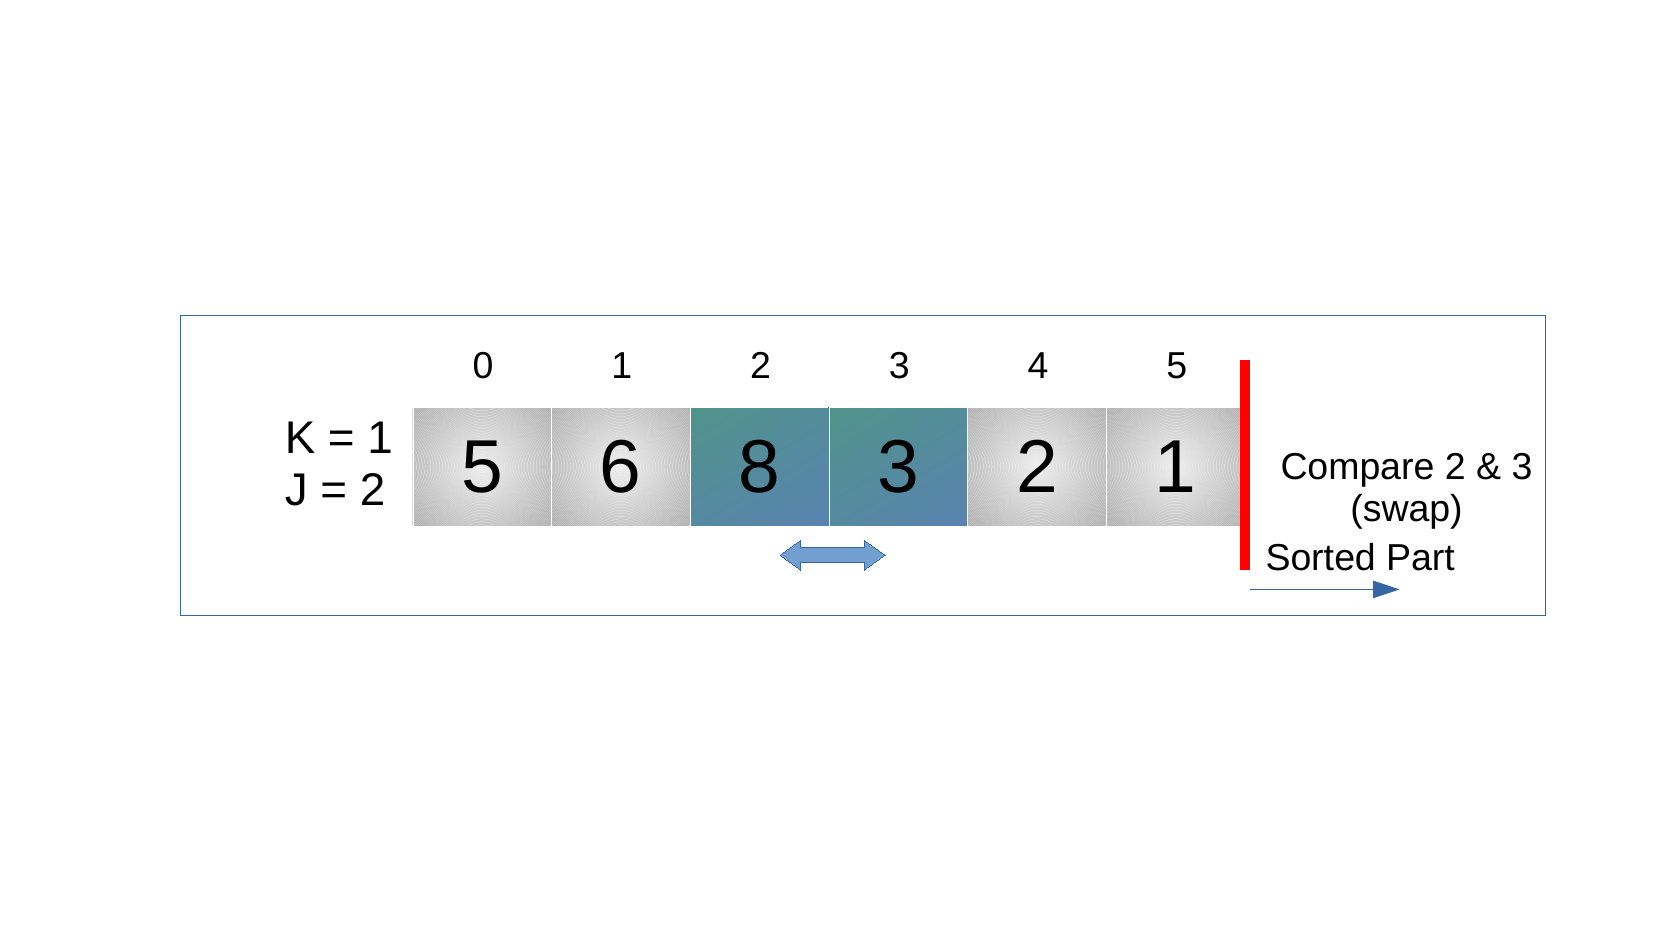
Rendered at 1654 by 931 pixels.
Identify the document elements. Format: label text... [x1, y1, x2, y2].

table_header 0 [414, 277, 552, 395]
text_box [180, 315, 1546, 616]
table_header 2 [691, 277, 830, 395]
table_header 8 [691, 408, 829, 526]
text_box Compare 2 & 3 (swap) [1265, 438, 1548, 537]
table_header 2 [968, 408, 1106, 526]
text_box K = 1 J = 2 [270, 405, 408, 523]
table_header 6 [552, 408, 690, 526]
table_header 1 [1107, 408, 1240, 526]
table_header 3 [830, 277, 969, 395]
text_box [1246, 315, 1546, 529]
table_header 3 [830, 408, 967, 526]
table_header 4 [969, 277, 1107, 395]
text_box Sorted Part [1250, 529, 1471, 587]
table_header 5 [1107, 277, 1246, 395]
table_header 1 [552, 277, 691, 395]
table_header 5 [414, 408, 551, 526]
